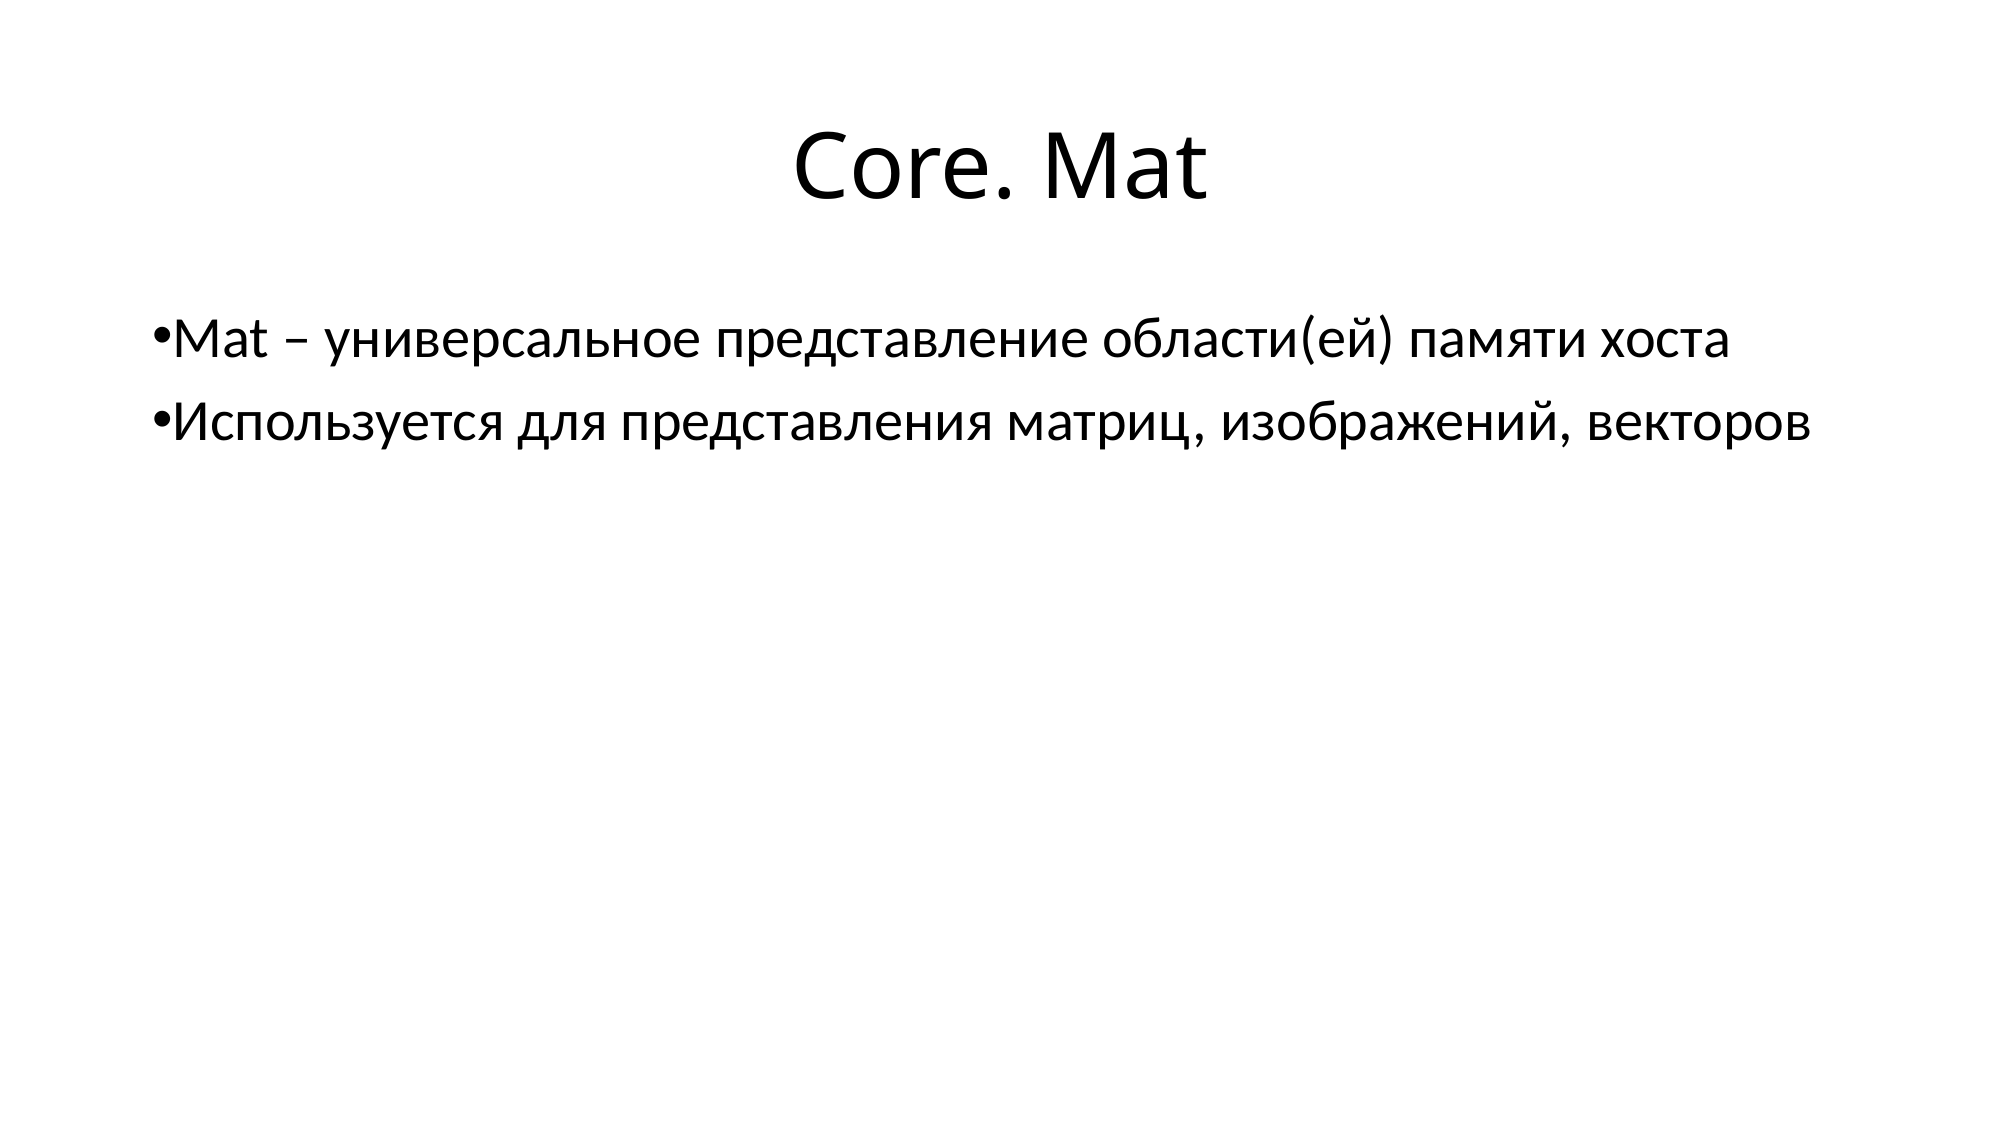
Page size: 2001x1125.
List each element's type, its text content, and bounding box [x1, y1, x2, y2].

list Mat – универсальное представление области(ей) памяти хоста Используется для представления матриц, изображений, векторов [137, 299, 1863, 1014]
title Core. Mat [137, 59, 1863, 278]
